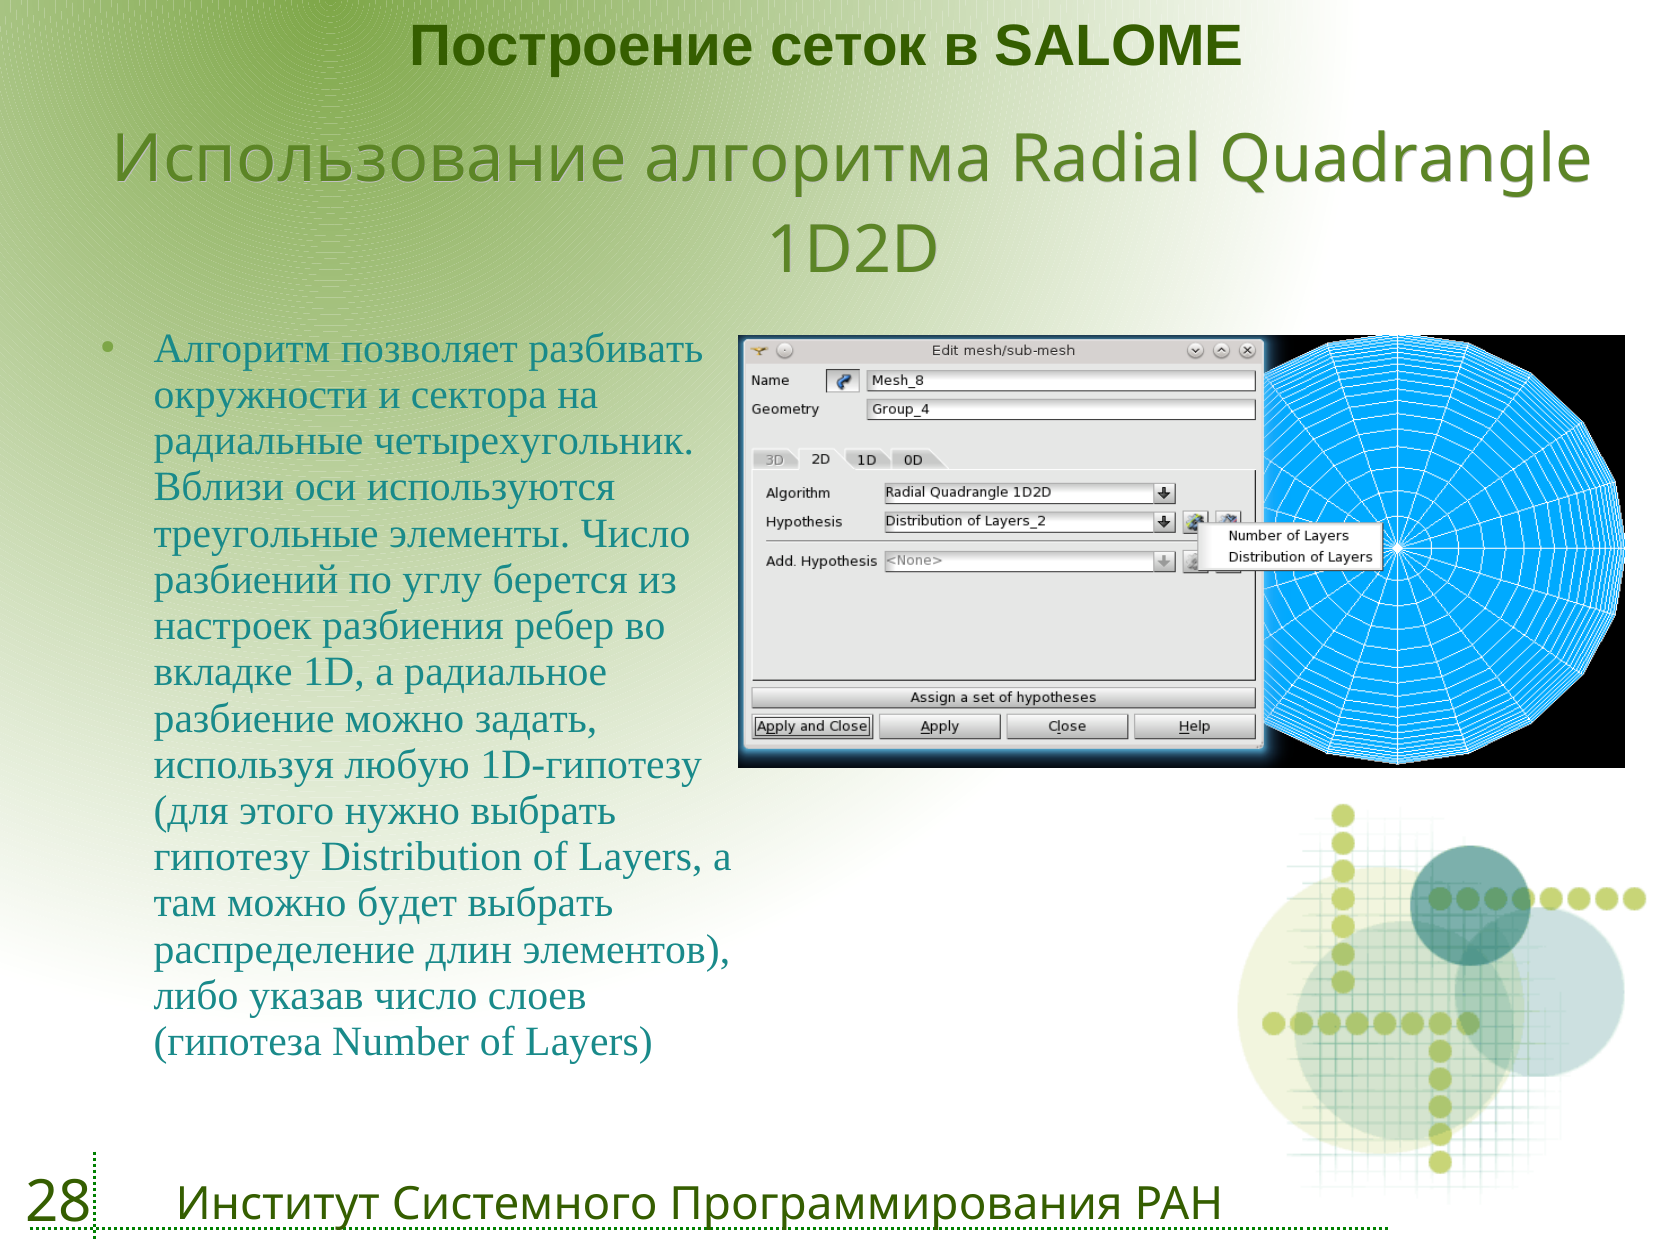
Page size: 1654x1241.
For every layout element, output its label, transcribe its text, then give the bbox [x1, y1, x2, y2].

picture [738, 335, 1625, 768]
title Использование алгоритма Radial Quadrangle 1D2D [82, 118, 1625, 283]
picture [1618, 542, 1625, 549]
list Алгоритм позволяет разбивать окружности и сектора на радиальные четырехугольник. Вблизи оси используются треугольные элементы. Число разбиений по углу берется из настроек разбиения ребер во вкладке 1D, а радиальное разбиение можно задать, используя любую 1D-гипотезу (для этого нужно выбрать гипотезу Distribution of Layers, а там можно будет выбрать распределение длин элементов), либо указав число слоев (гипотеза Number of Layers) [82, 324, 739, 1065]
picture [1601, 623, 1607, 632]
picture [1421, 335, 1625, 539]
picture [1390, 541, 1405, 556]
picture [1224, 792, 1654, 1211]
